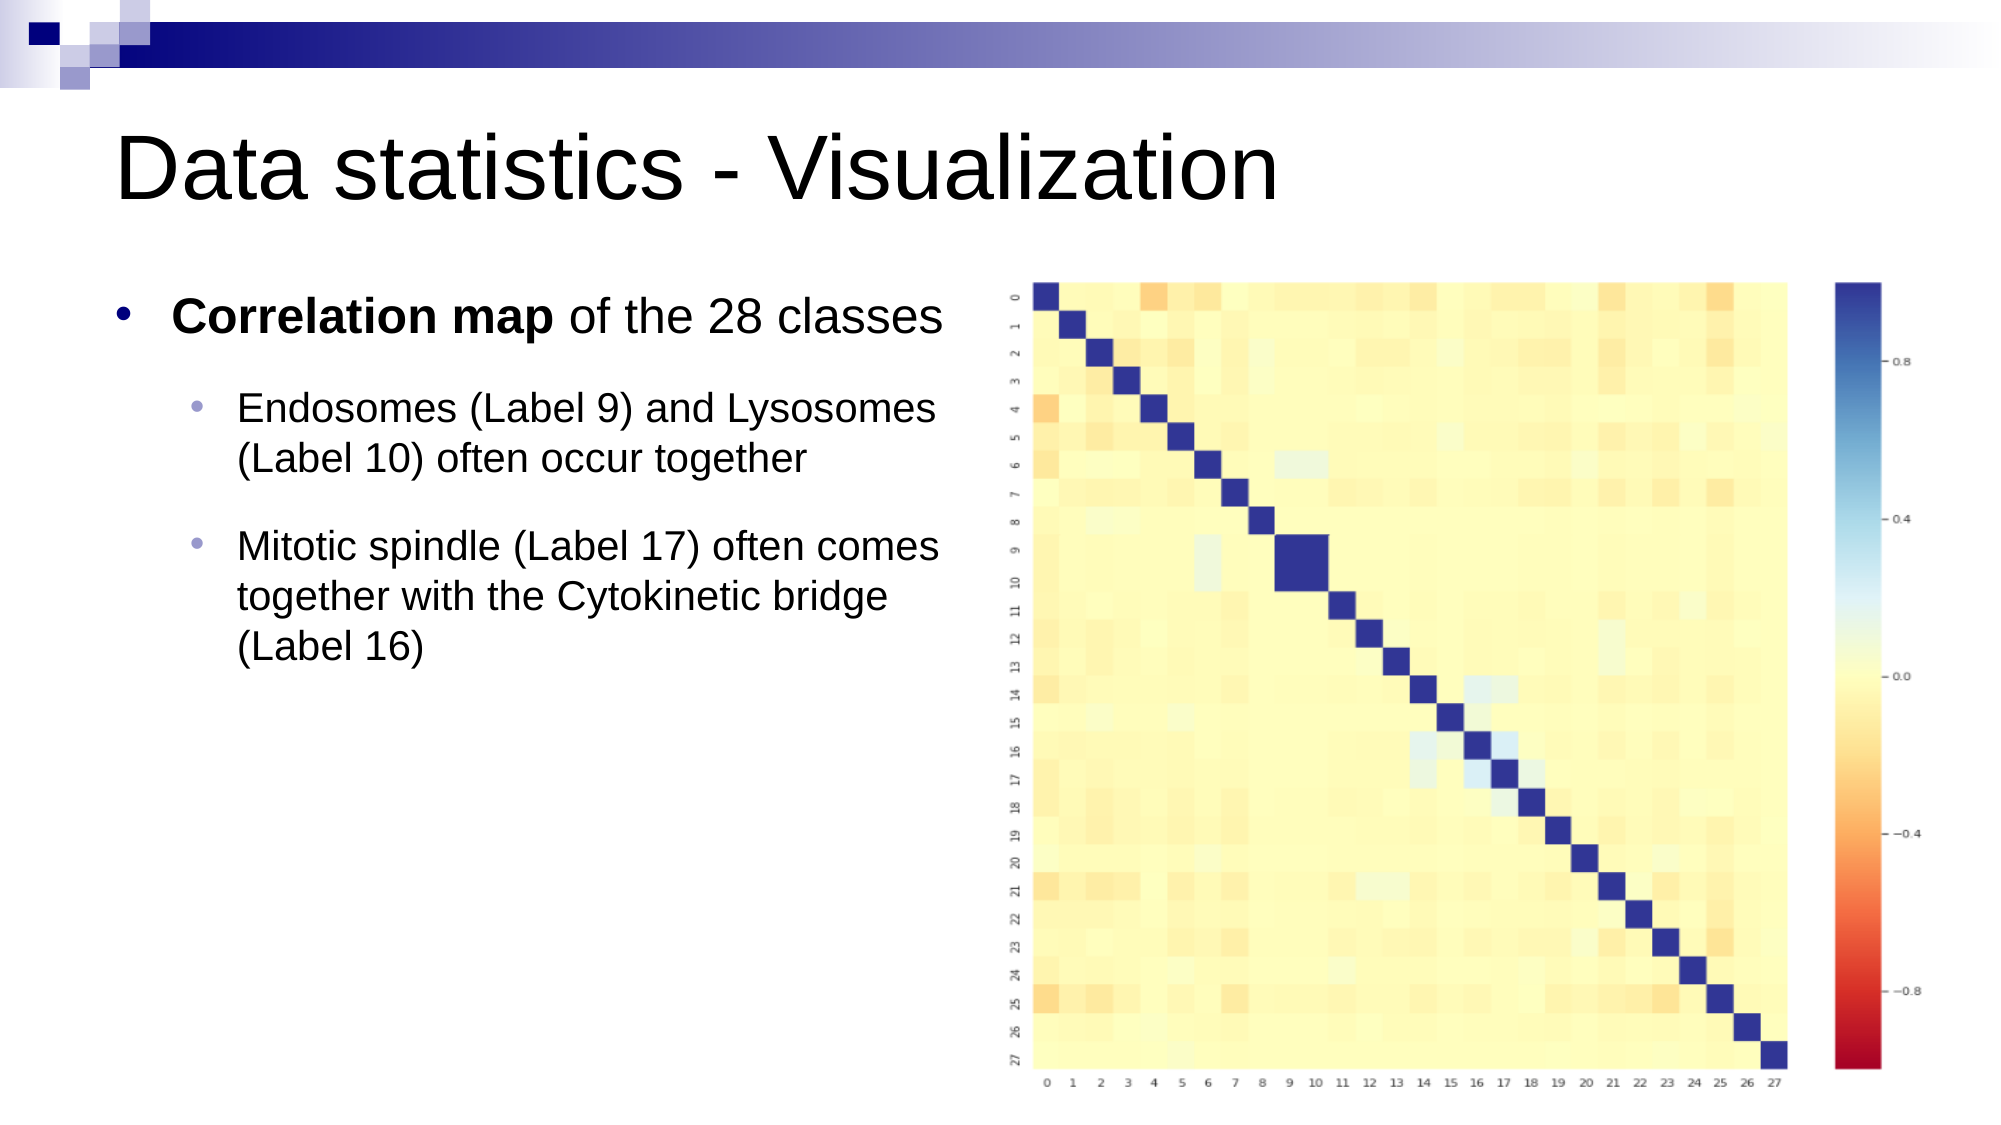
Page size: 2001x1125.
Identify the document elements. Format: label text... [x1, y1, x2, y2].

picture [1000, 275, 1930, 1099]
title Data statistics - Visualization [99, 93, 1900, 232]
list Correlation map of the 28 classes Endosomes (Label 9) and Lysosomes (Label 10) often occur together Mitotic spindle (Label 17) often comes together with the Cytokinetic bridge (Label 16) [99, 275, 989, 1067]
